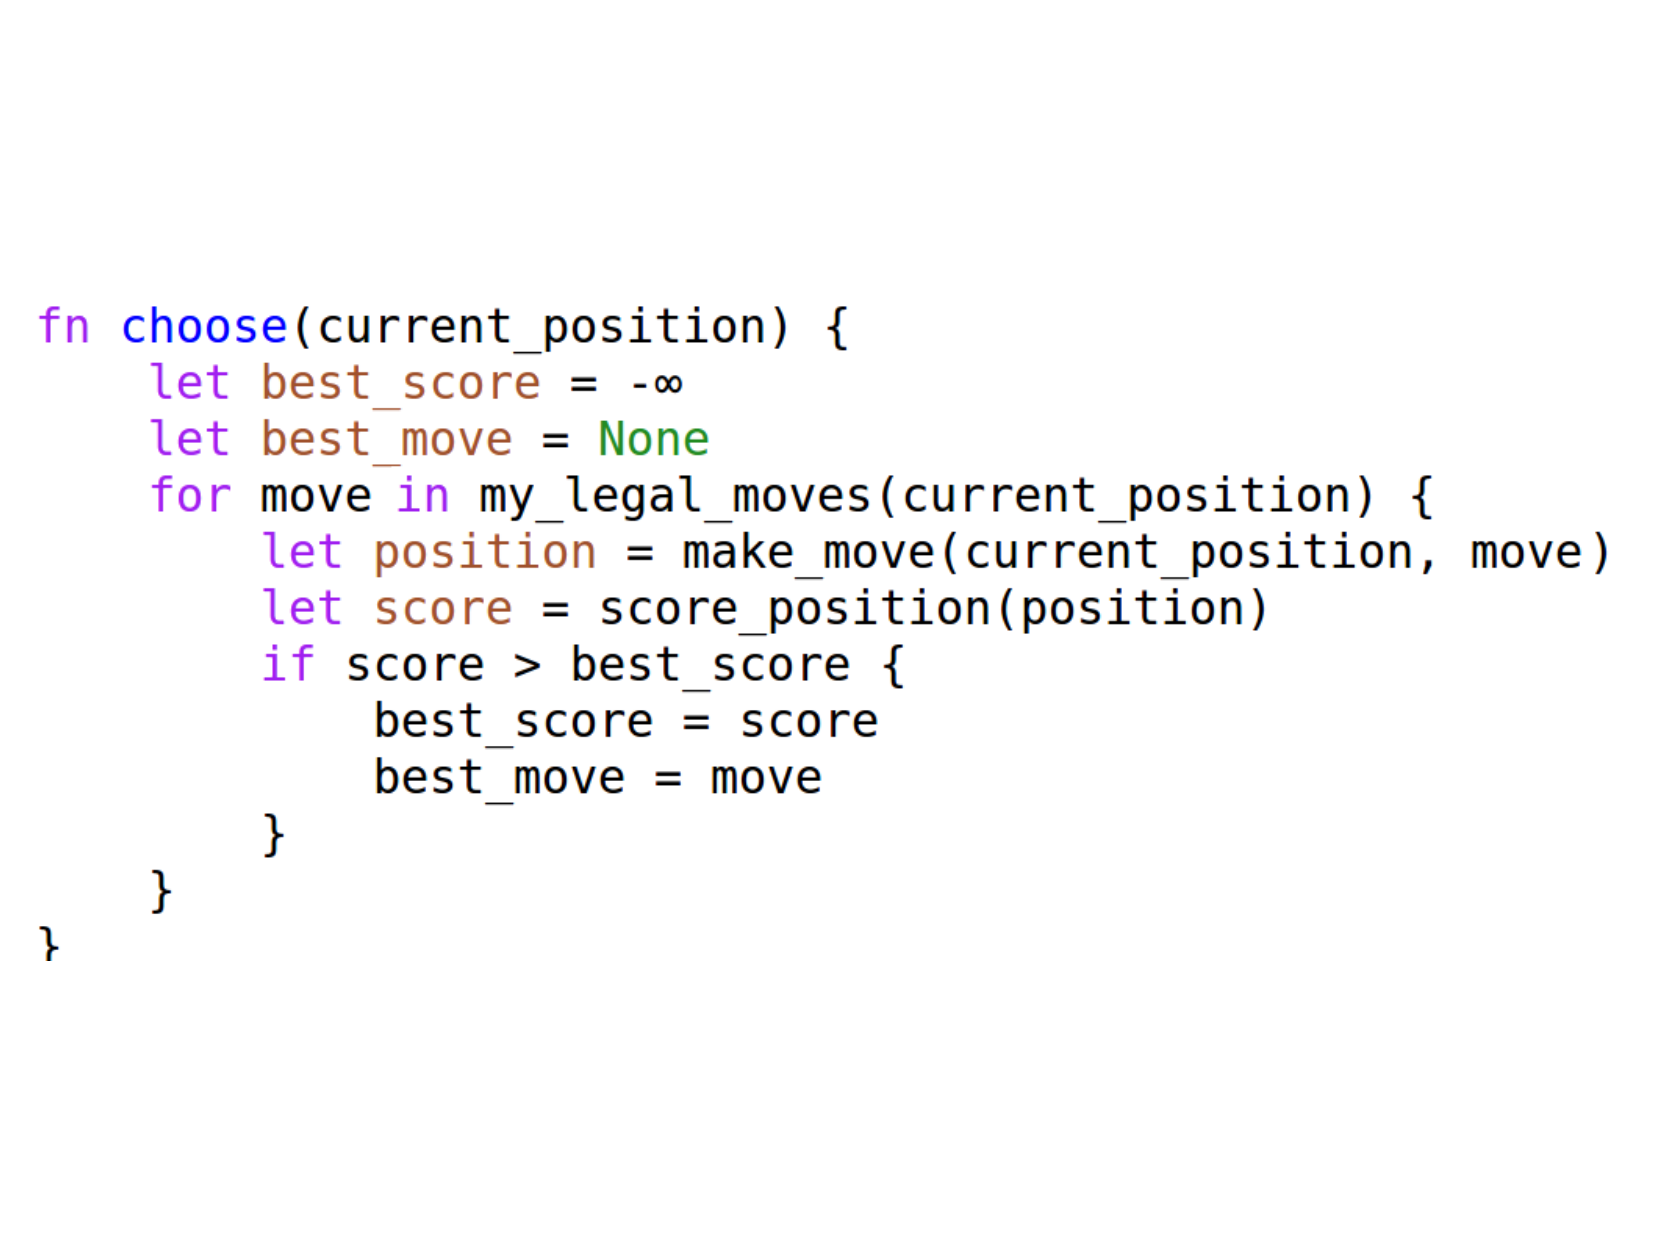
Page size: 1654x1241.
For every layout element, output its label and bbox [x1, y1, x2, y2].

picture [32, 302, 1641, 961]
